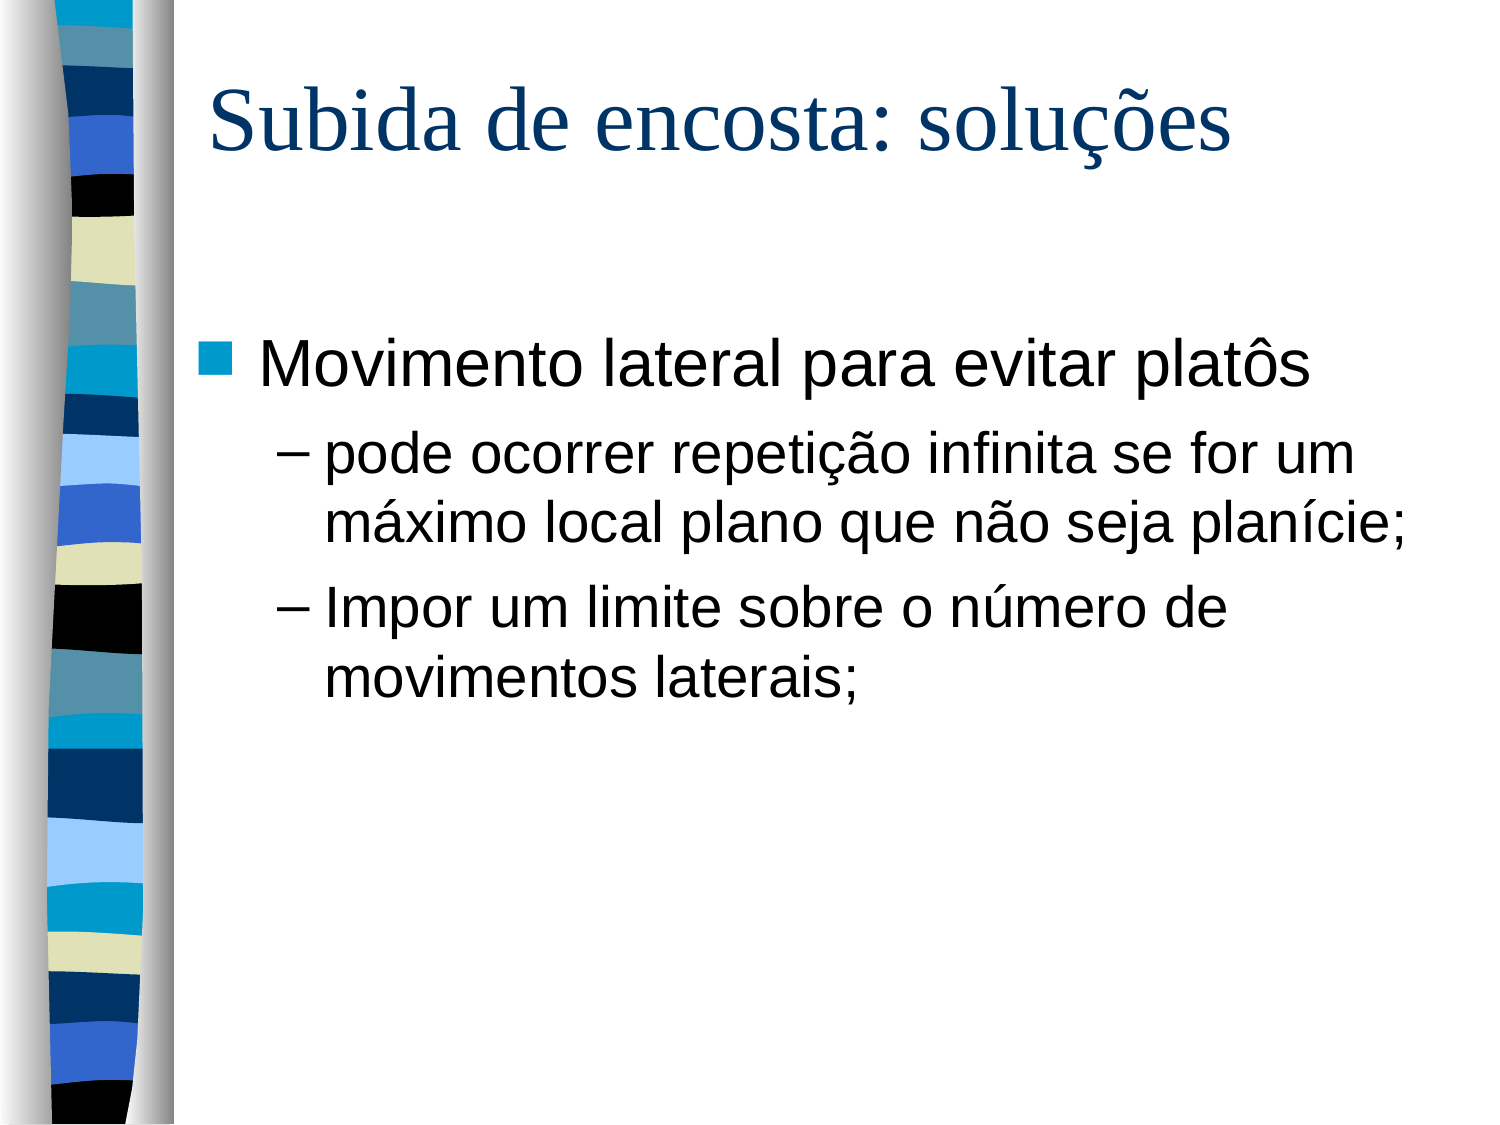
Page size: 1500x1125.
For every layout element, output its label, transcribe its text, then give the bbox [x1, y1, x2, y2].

list Movimento lateral para evitar platôs pode ocorrer repetição infinita se for um máximo local plano que não seja planície; Impor um limite sobre o número de movimentos laterais; [187, 312, 1463, 1038]
title Subida de encosta: soluções [192, 51, 1468, 287]
